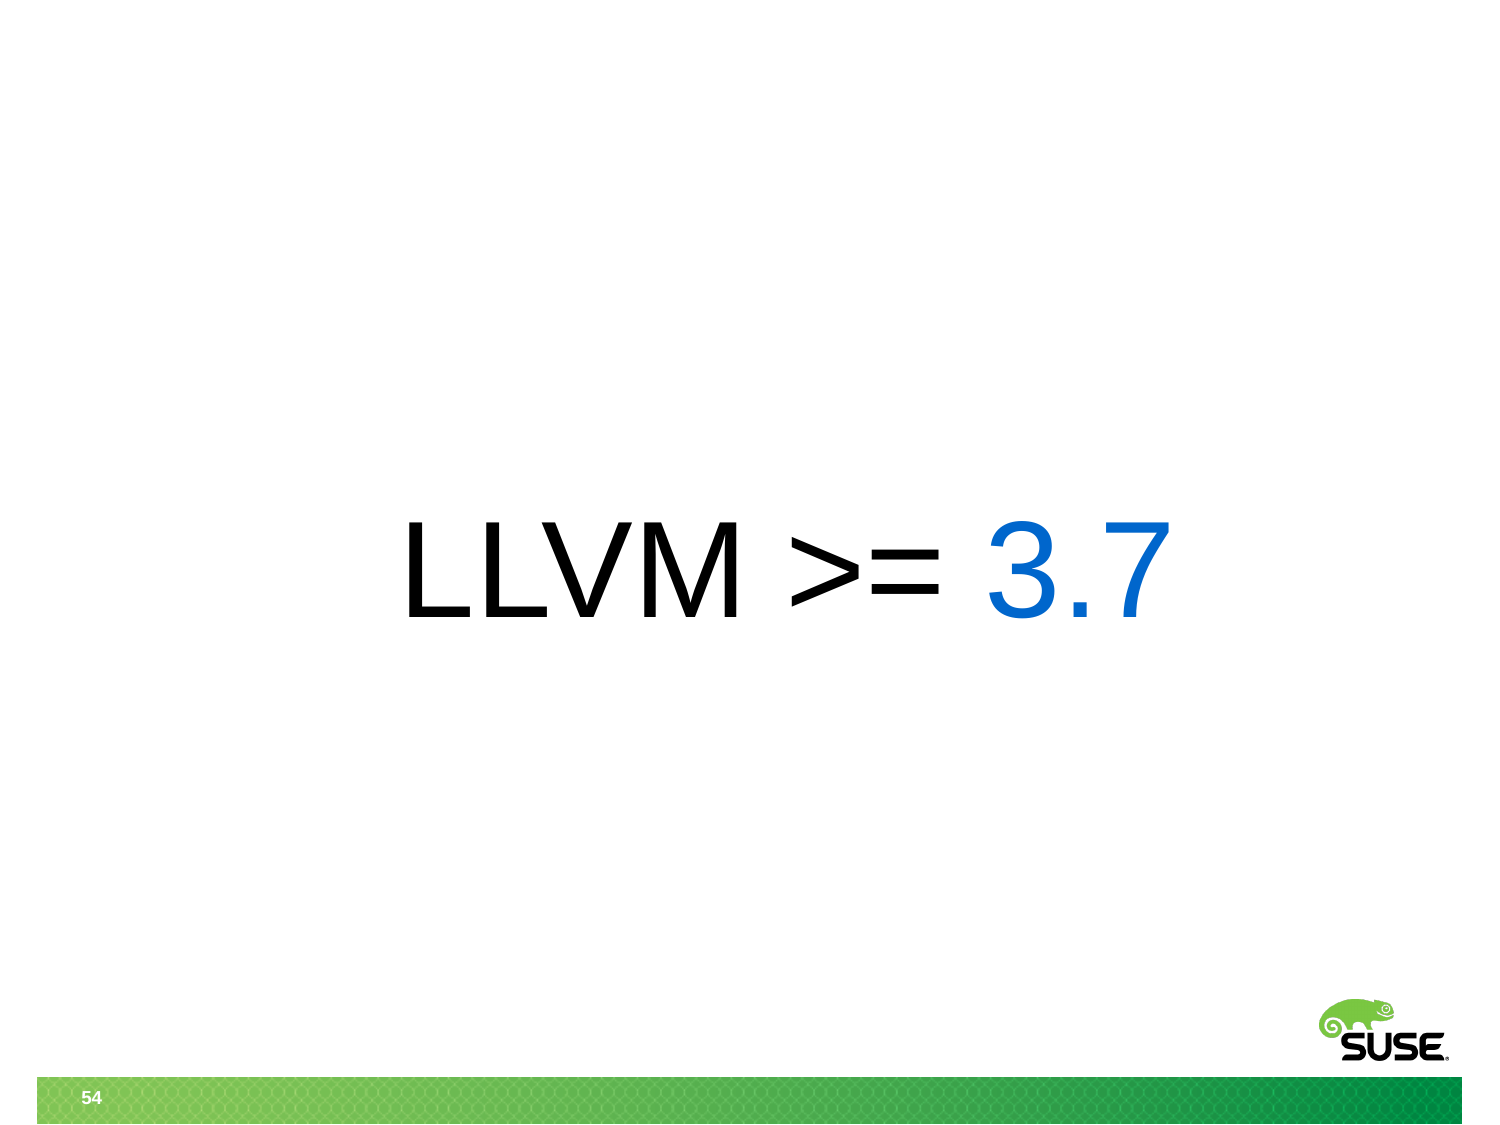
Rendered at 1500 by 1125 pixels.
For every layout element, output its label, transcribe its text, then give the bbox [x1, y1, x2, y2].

picture [1319, 999, 1449, 1061]
picture [37, 1077, 1462, 1124]
text_box LLVM >= 3.7 [384, 486, 1191, 655]
